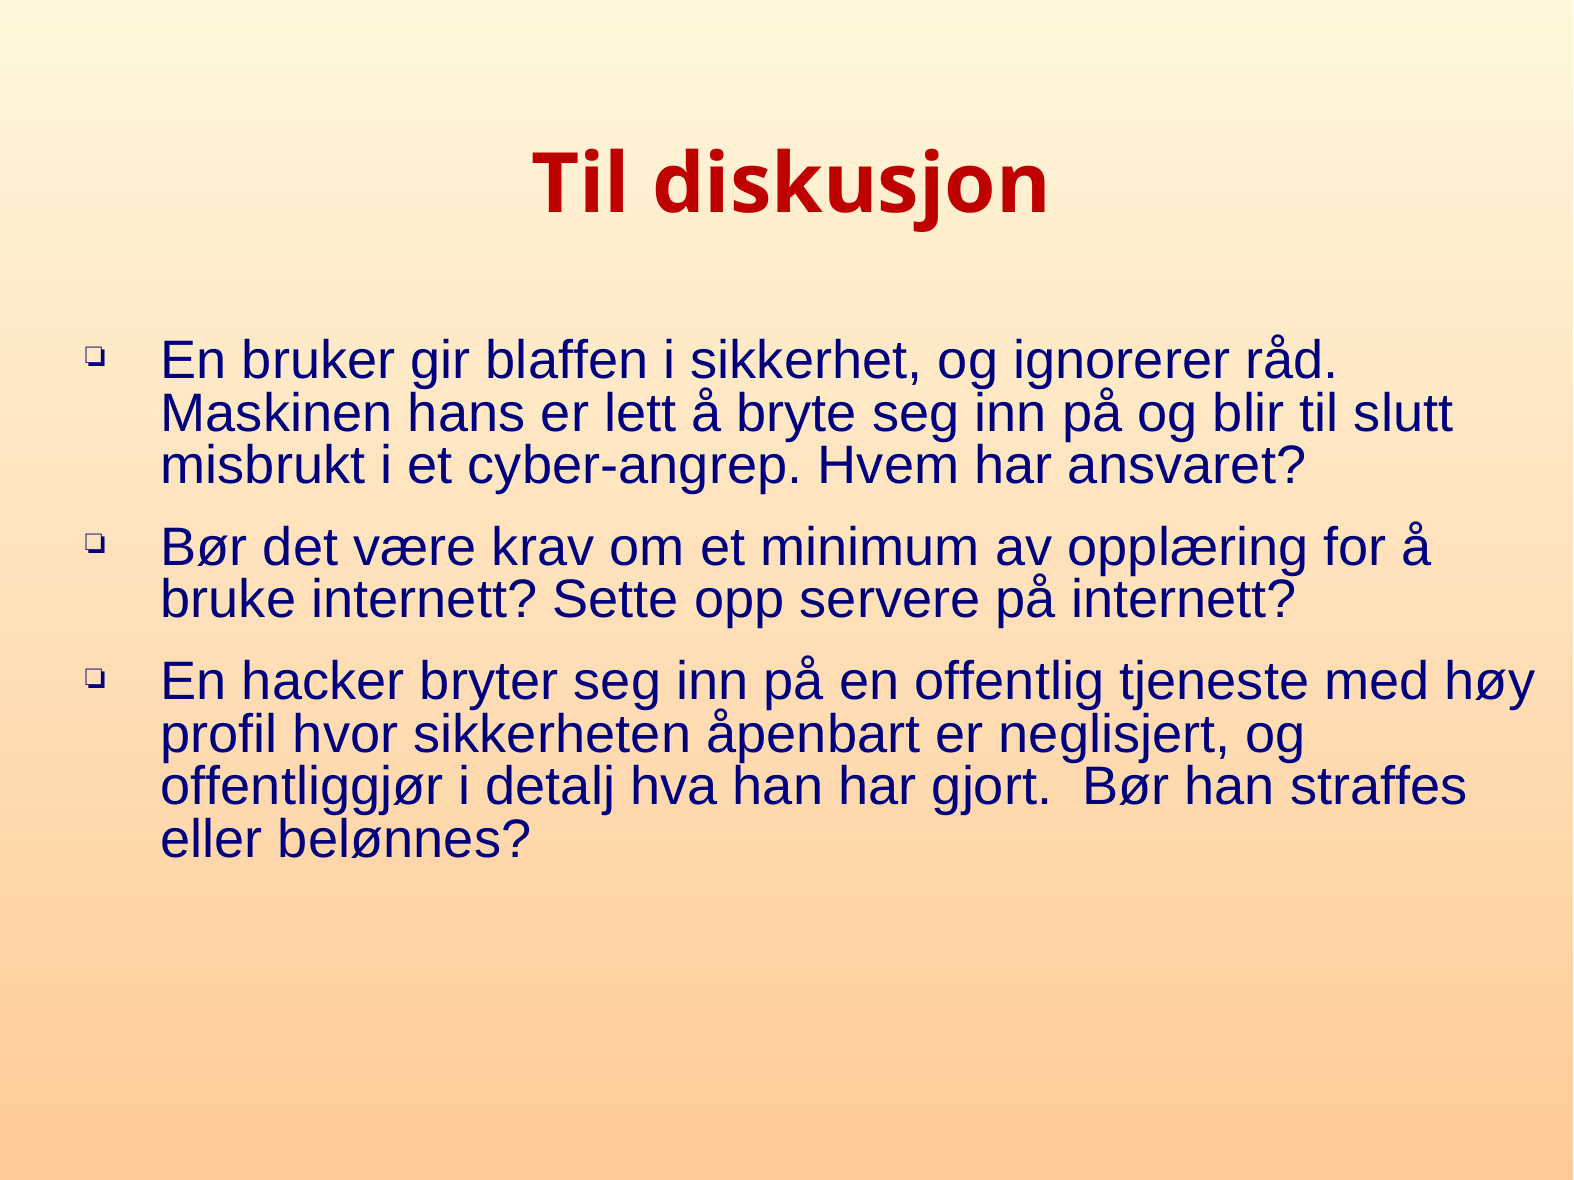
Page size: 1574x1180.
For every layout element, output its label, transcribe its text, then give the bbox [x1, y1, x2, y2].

title Til diskusjon [39, 54, 1543, 309]
list En bruker gir blaffen i sikkerhet, og ignorerer råd. Maskinen hans er lett å bryte seg inn på og blir til slutt misbrukt i et cyber-angrep. Hvem har ansvaret? Bør det være krav om et minimum av opplæring for å bruke internett? Sette opp servere på internett? En hacker bryter seg inn på en offentlig tjeneste med høy profil hvor sikkerheten åpenbart er neglisjert, og offentliggjør i detalj hva han har gjort. Bør han straffes eller belønnes? [85, 336, 1539, 1170]
